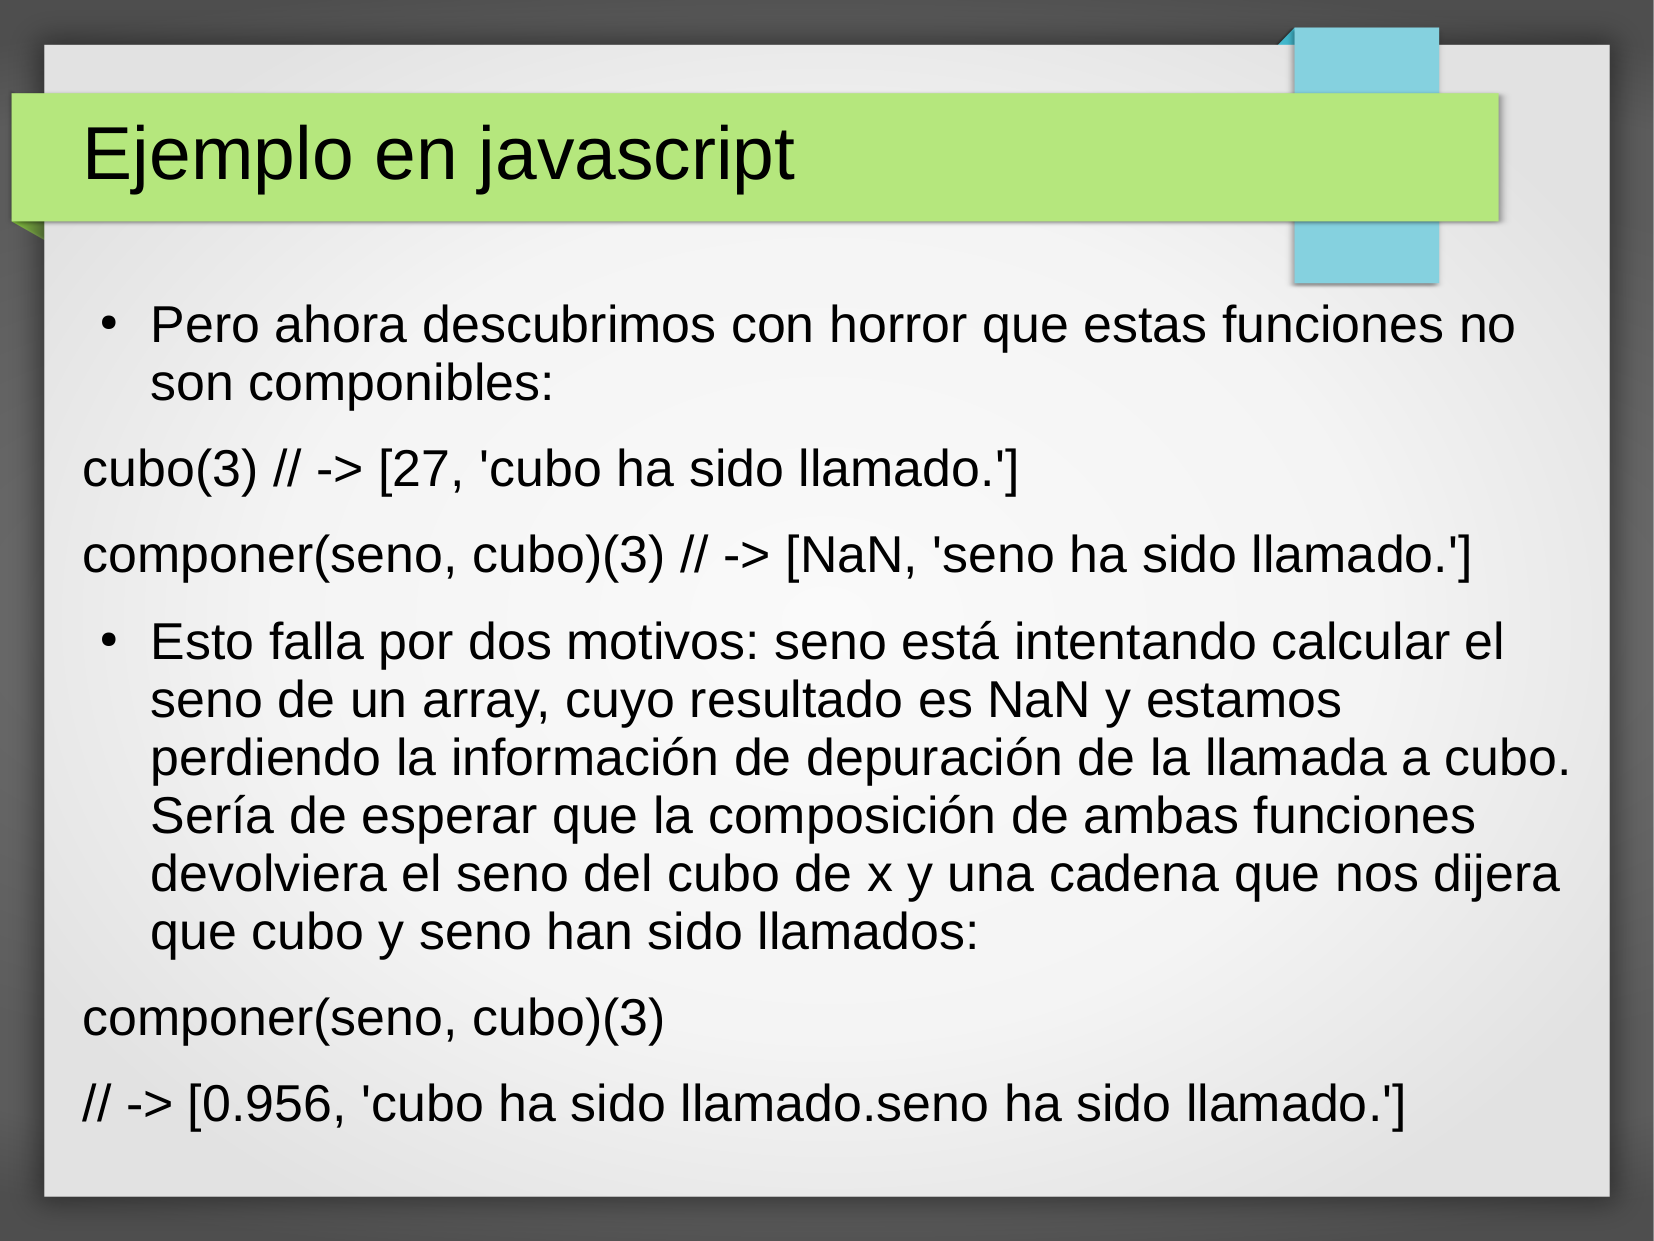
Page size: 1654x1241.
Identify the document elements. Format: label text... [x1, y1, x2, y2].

title Ejemplo en javascript [82, 94, 1264, 213]
picture [0, 0, 1654, 1241]
list Pero ahora descubrimos con horror que estas funciones no son componibles: cubo(3) // -> [27, 'cubo ha sido llamado.'] componer(seno, cubo)(3) // -> [NaN, 'seno ha sido llamado.'] Esto falla por dos motivos: seno está intentando calcular el seno de un array, cuyo resultado es NaN y estamos perdiendo la información de depuración de la llamada a cubo. Sería de esperar que la composición de ambas funciones devolviera el seno del cubo de x y una cadena que nos dijera que cubo y seno han sido llamados: componer(seno, cubo)(3) // -> [0.956, 'cubo ha sido llamado.seno ha sido llamado.'] [82, 295, 1583, 1134]
